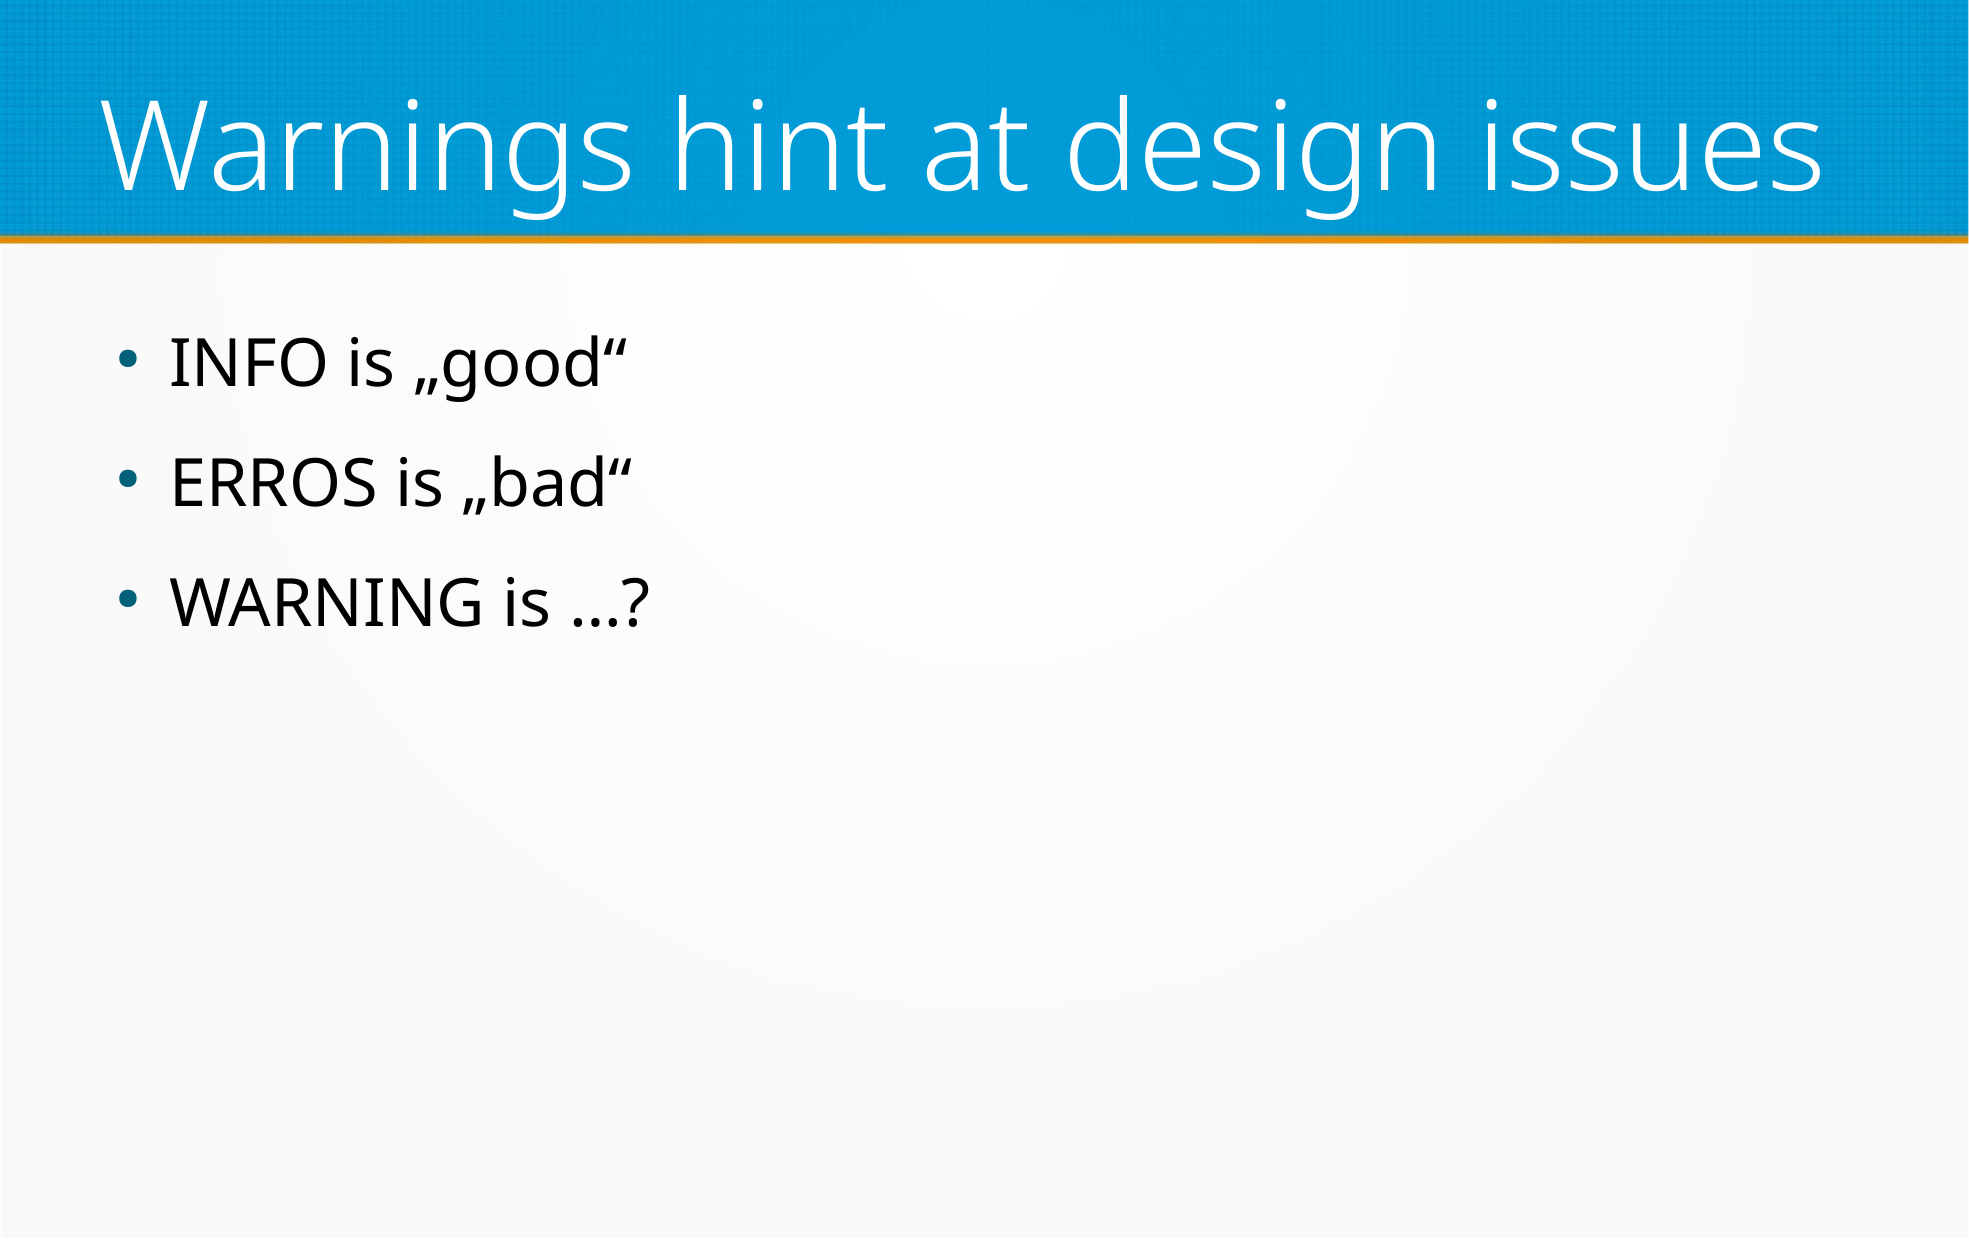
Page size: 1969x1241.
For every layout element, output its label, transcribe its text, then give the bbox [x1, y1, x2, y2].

picture [0, 233, 1969, 1241]
title Warnings hint at design issues [98, 19, 1870, 227]
list INFO is „good“ ERROS is „bad“ WARNING is …? [98, 315, 1861, 1099]
